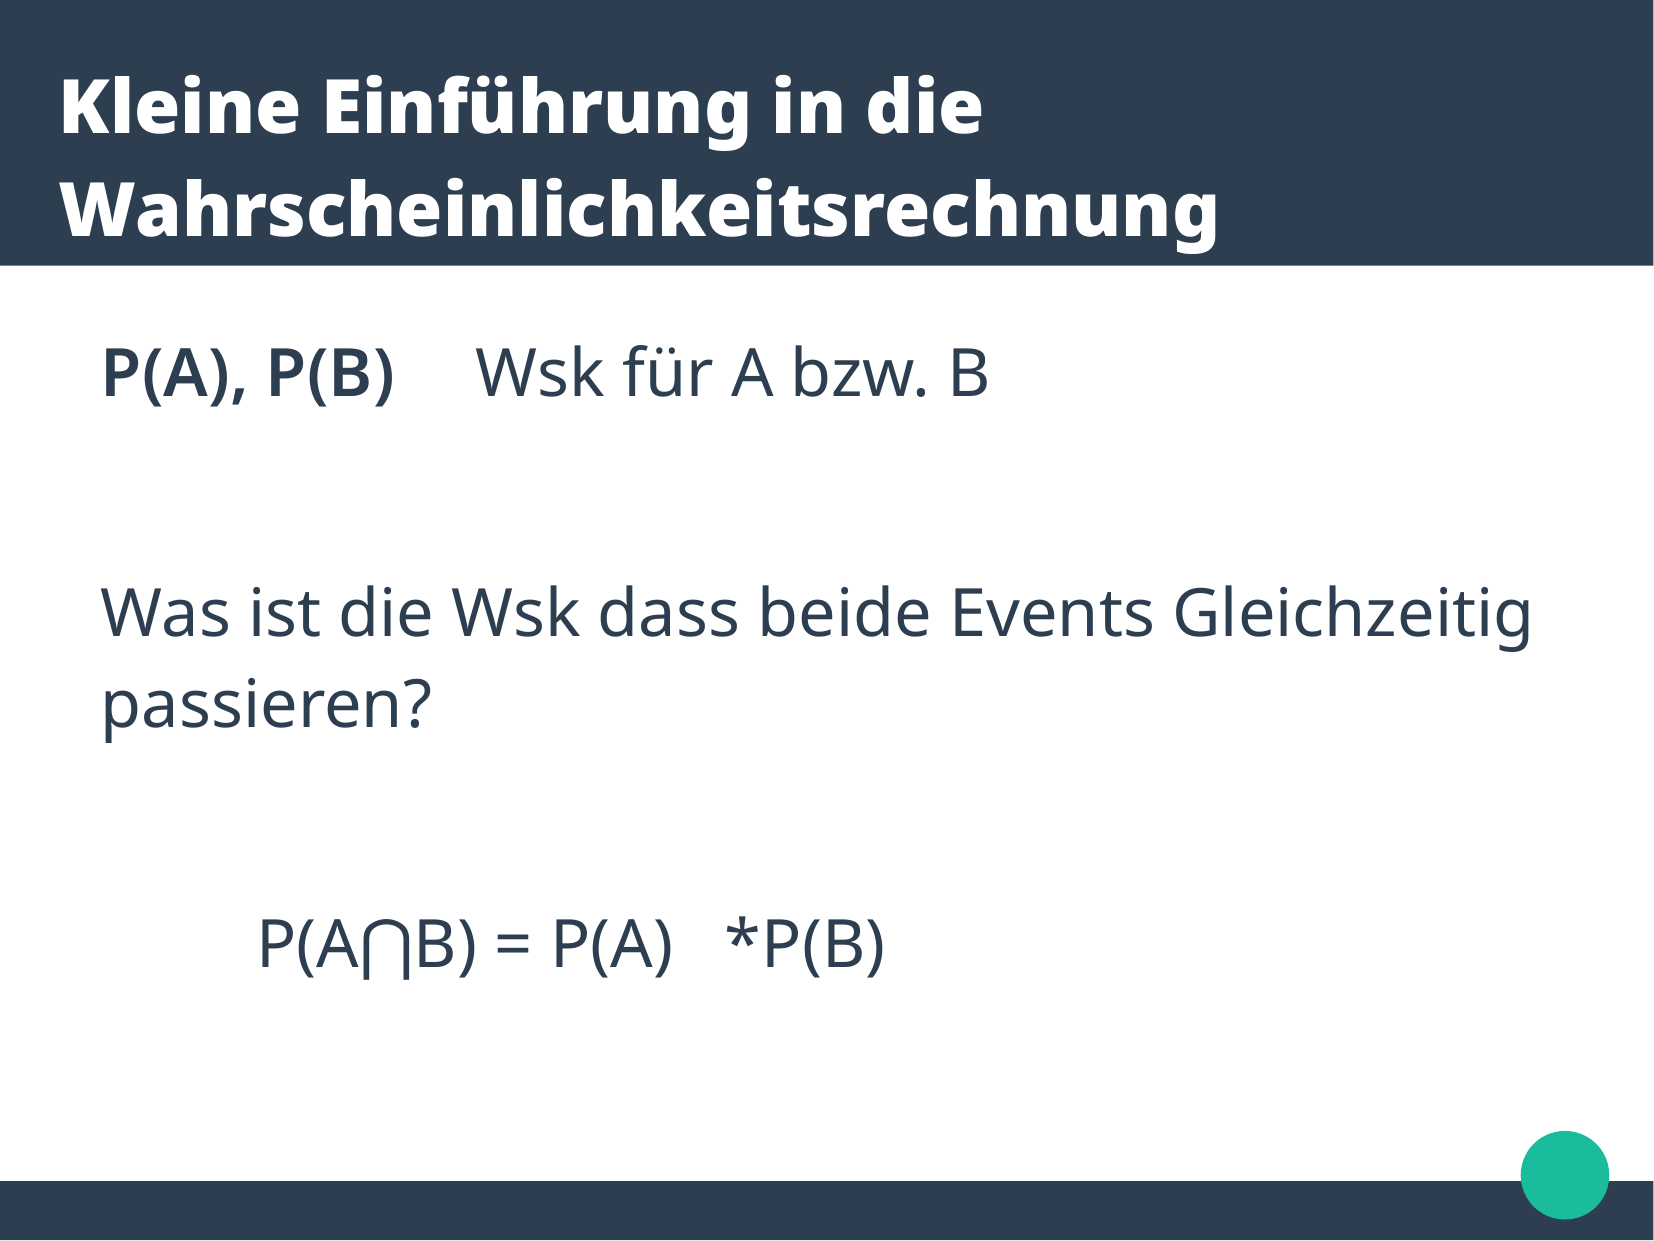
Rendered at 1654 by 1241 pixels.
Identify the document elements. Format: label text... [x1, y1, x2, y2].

title Kleine Einführung in die Wahrscheinlichkeitsrechnung [59, 53, 1595, 212]
list P(A), P(B) Wsk für A bzw. B Was ist die Wsk dass beide Events Gleichzeitig passieren? P(A⋂B) = P(A) *P(B) [30, 324, 1595, 1152]
